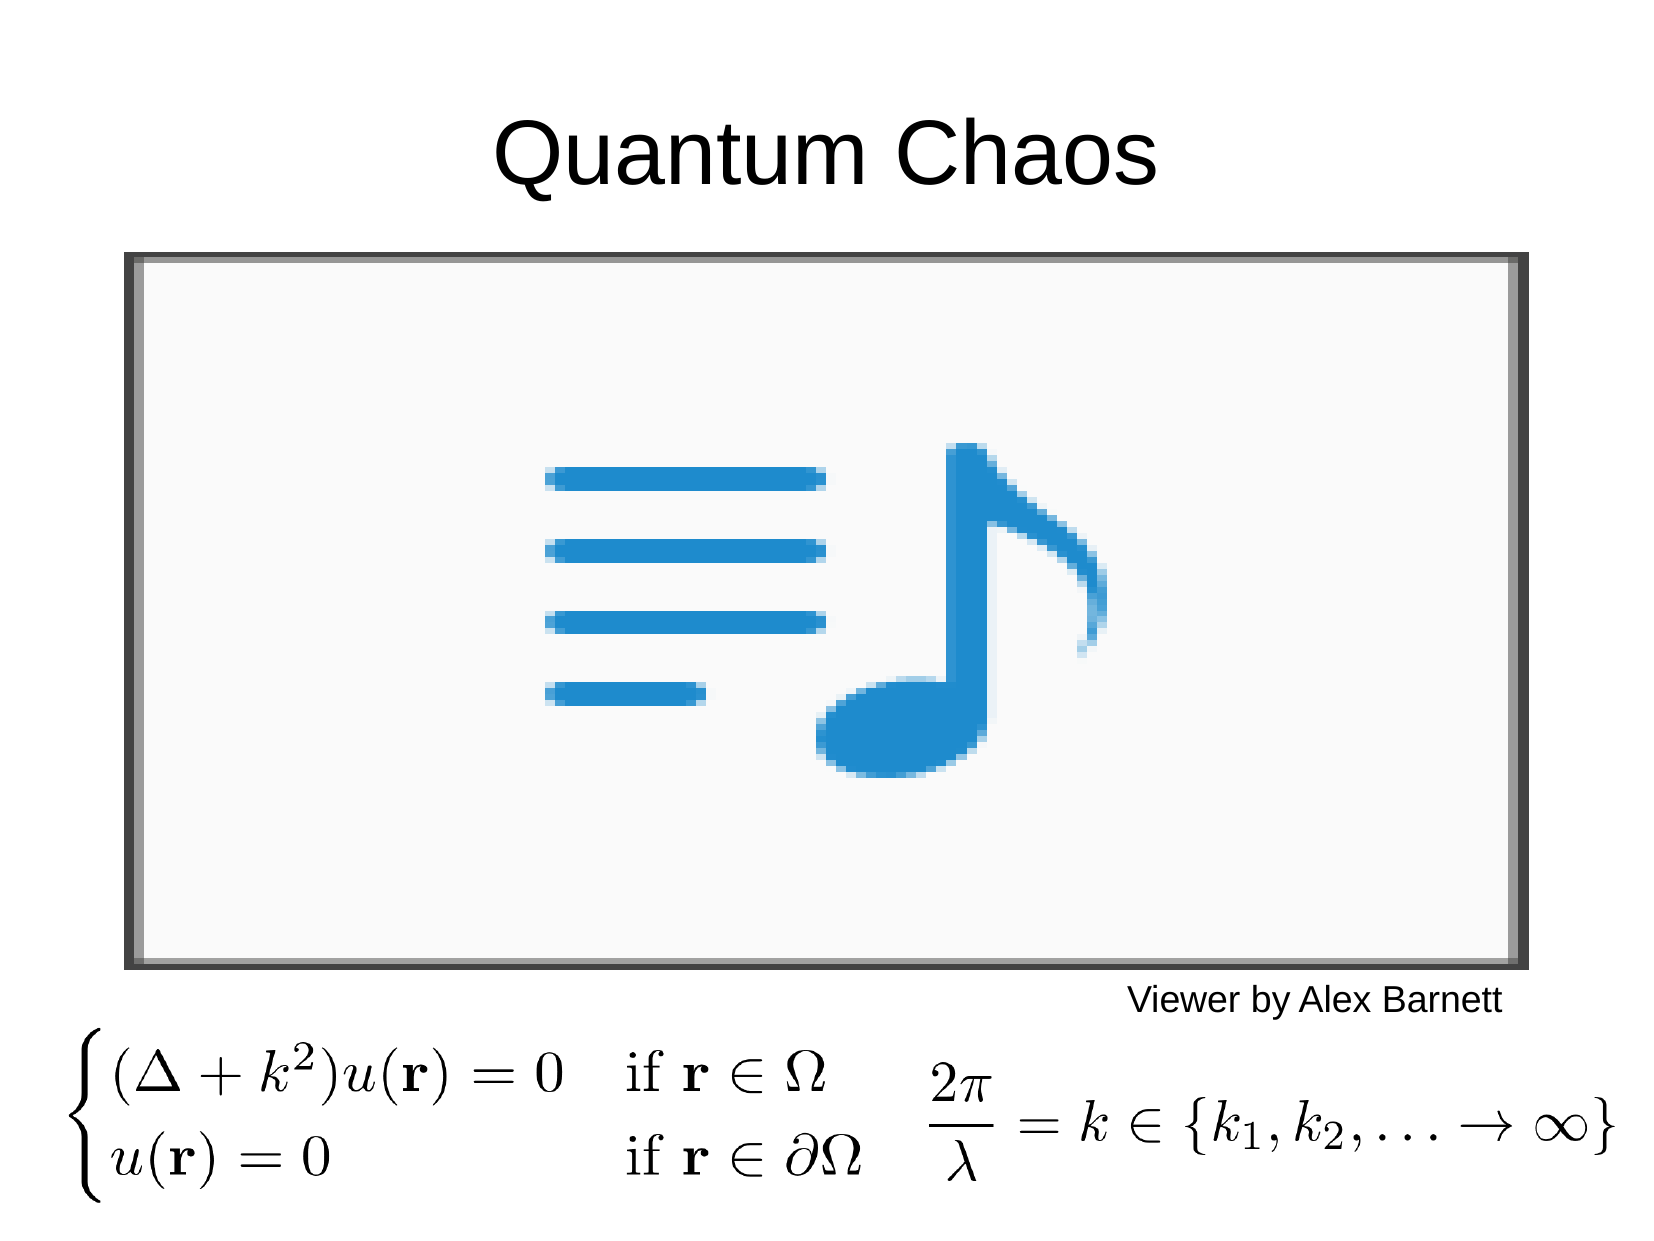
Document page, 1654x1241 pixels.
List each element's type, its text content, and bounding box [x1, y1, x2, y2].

picture [68, 1027, 861, 1203]
text_box [123, 251, 1530, 971]
text_box Viewer by Alex Barnett [1060, 970, 1571, 1028]
title Quantum Chaos [82, 49, 1571, 257]
picture [929, 1062, 1615, 1181]
